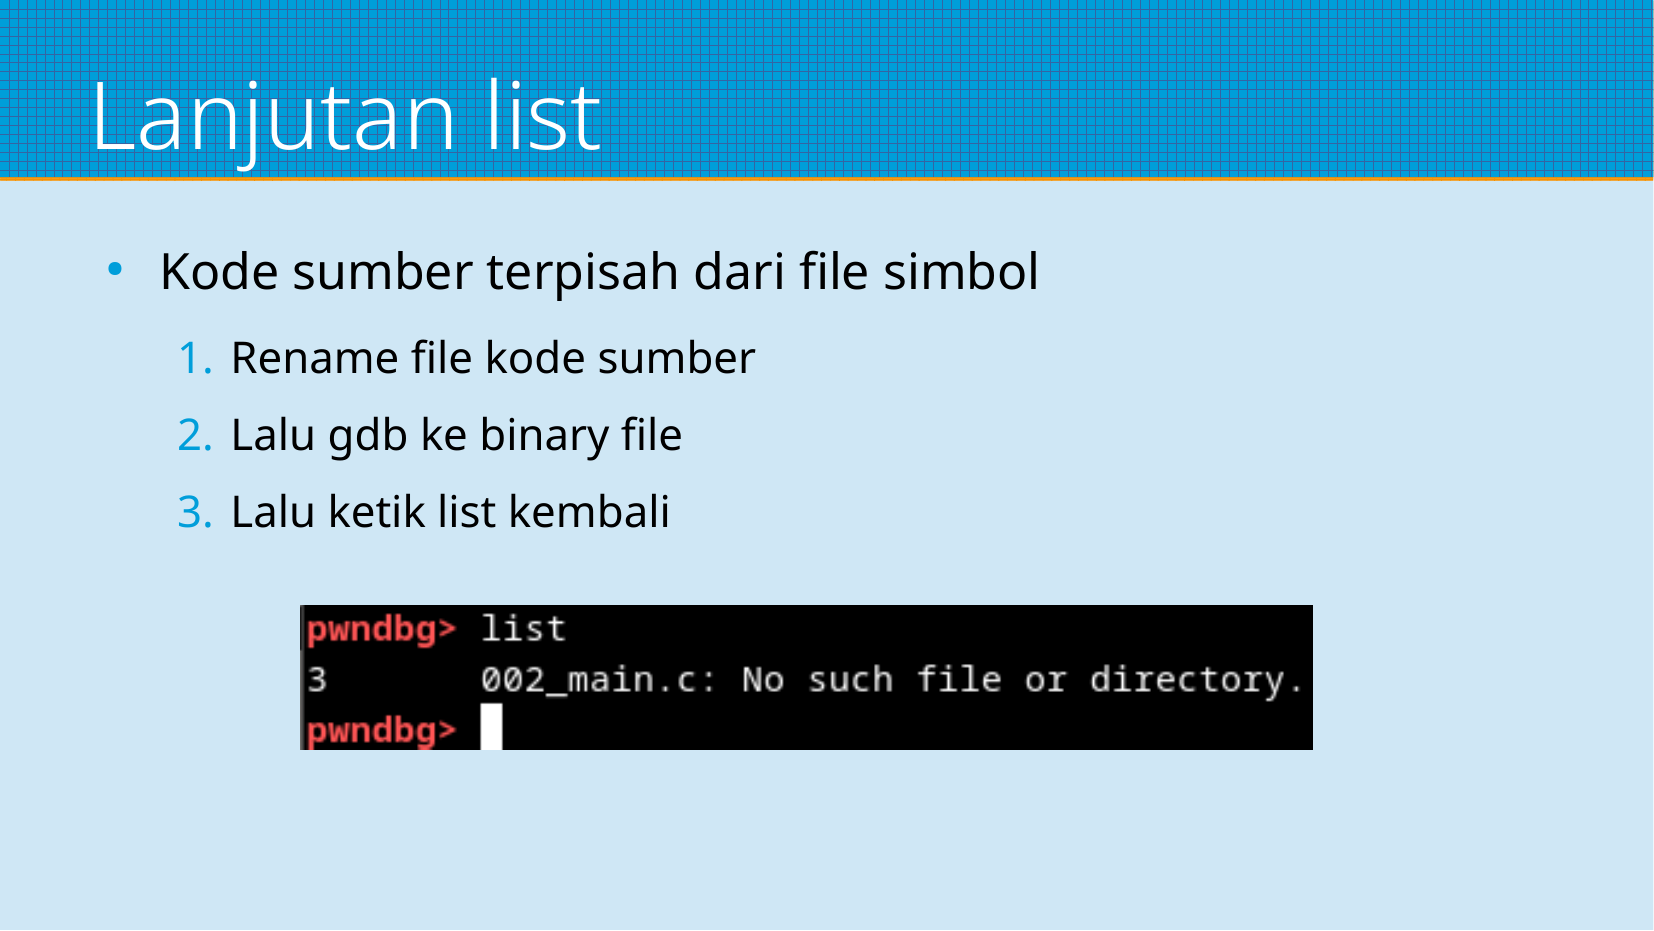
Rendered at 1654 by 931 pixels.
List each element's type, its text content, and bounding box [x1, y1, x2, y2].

list Kode sumber terpisah dari file simbol Rename file kode sumber Lalu gdb ke binary file Lalu ketik list kembali [88, 236, 1565, 813]
title Lanjutan list [88, 14, 1565, 178]
picture [300, 605, 1313, 751]
